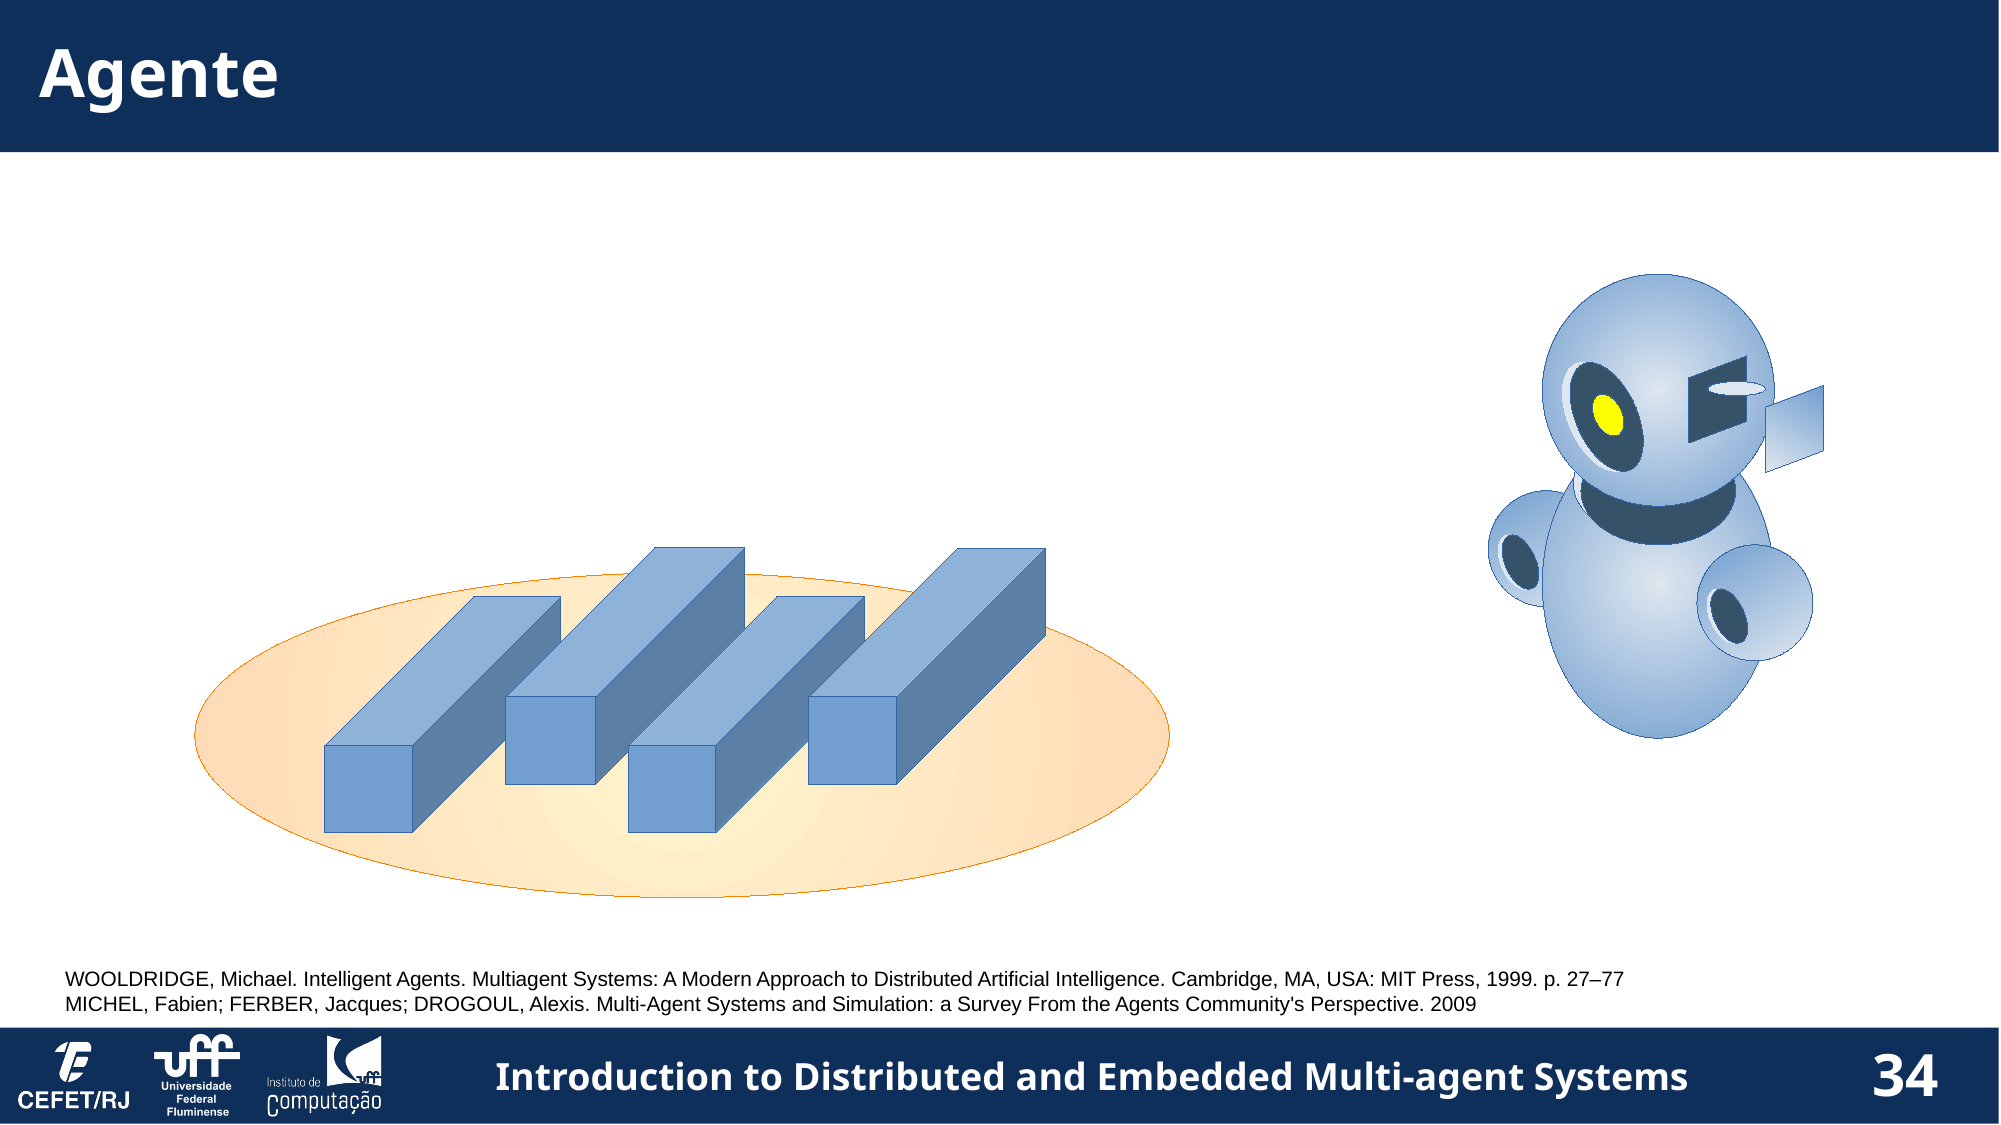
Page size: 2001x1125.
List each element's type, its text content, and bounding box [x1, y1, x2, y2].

picture [153, 1033, 241, 1121]
picture [18, 1021, 129, 1125]
text_box [1488, 274, 1824, 739]
text_box Agente [25, 23, 1999, 119]
text_box [194, 549, 1170, 898]
text_box WOOLDRIDGE, Michael. Intelligent Agents. Multiagent Systems: A Modern Approach to Distributed Artificial Intelligence. Cambridge, MA, USA: MIT Press, 1999. p. 27–77 MICHEL, Fabien; FERBER, Jacques; DROGOUL, Alexis. Multi-Agent Systems and Simulation: a Survey From the Agents Community's Perspective. 2009 [50, 958, 1969, 1024]
picture [265, 1033, 383, 1117]
